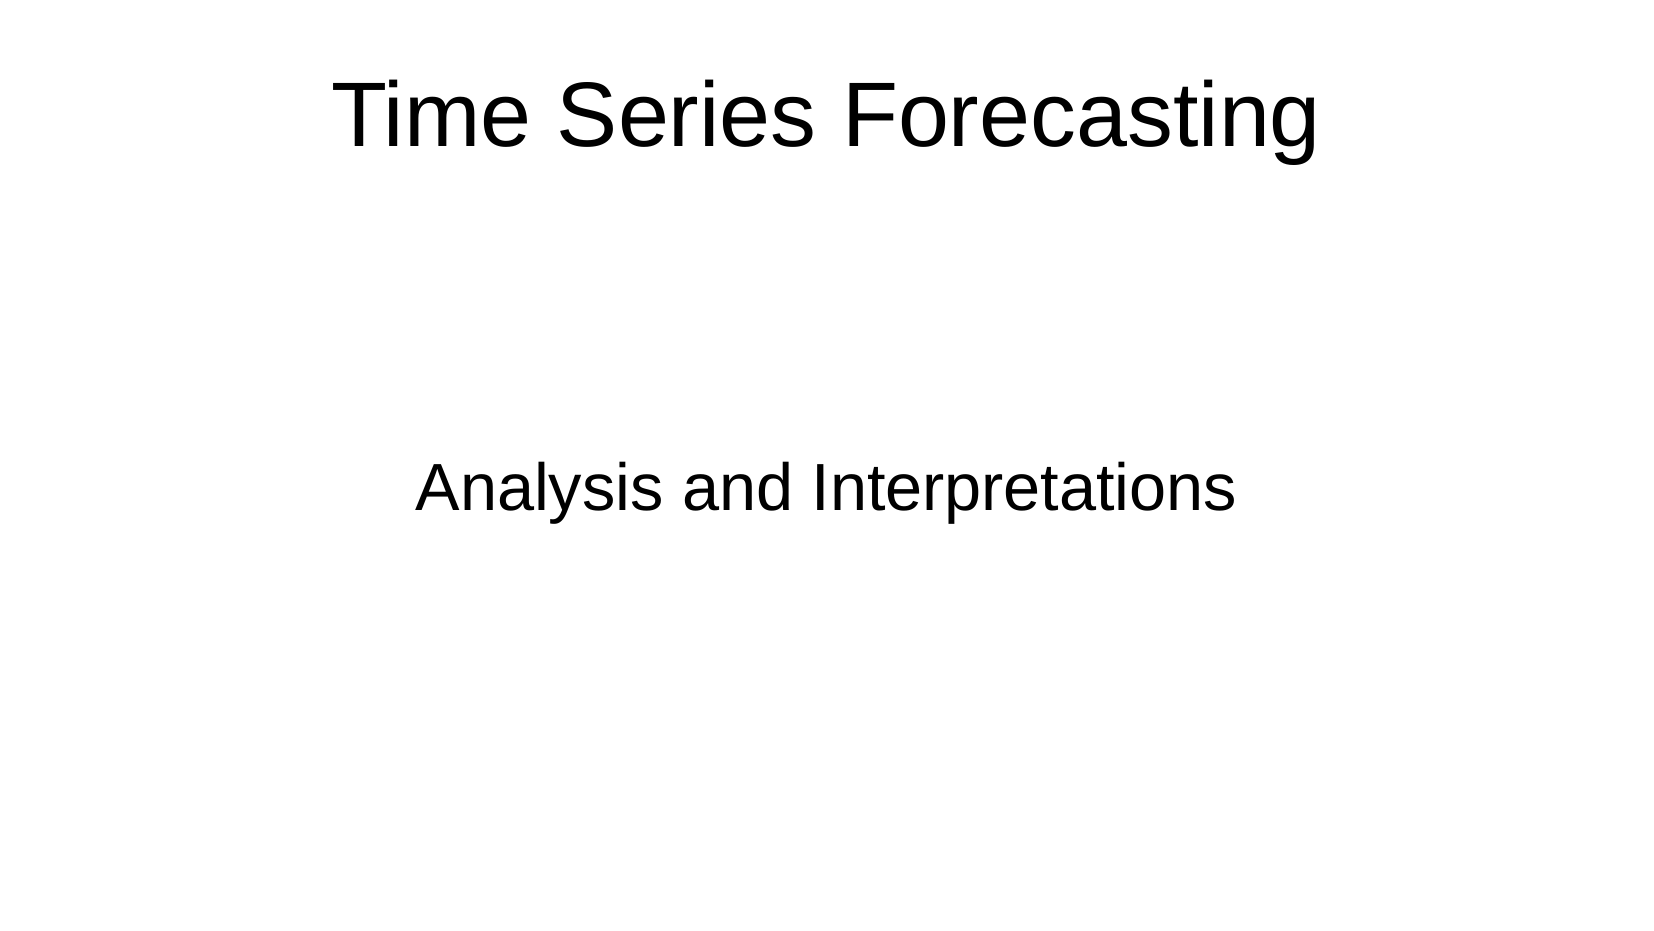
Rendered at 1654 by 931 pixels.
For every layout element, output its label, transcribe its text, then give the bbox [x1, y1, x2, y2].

subtitle Analysis and Interpretations [82, 217, 1571, 758]
title Time Series Forecasting [82, 37, 1571, 193]
